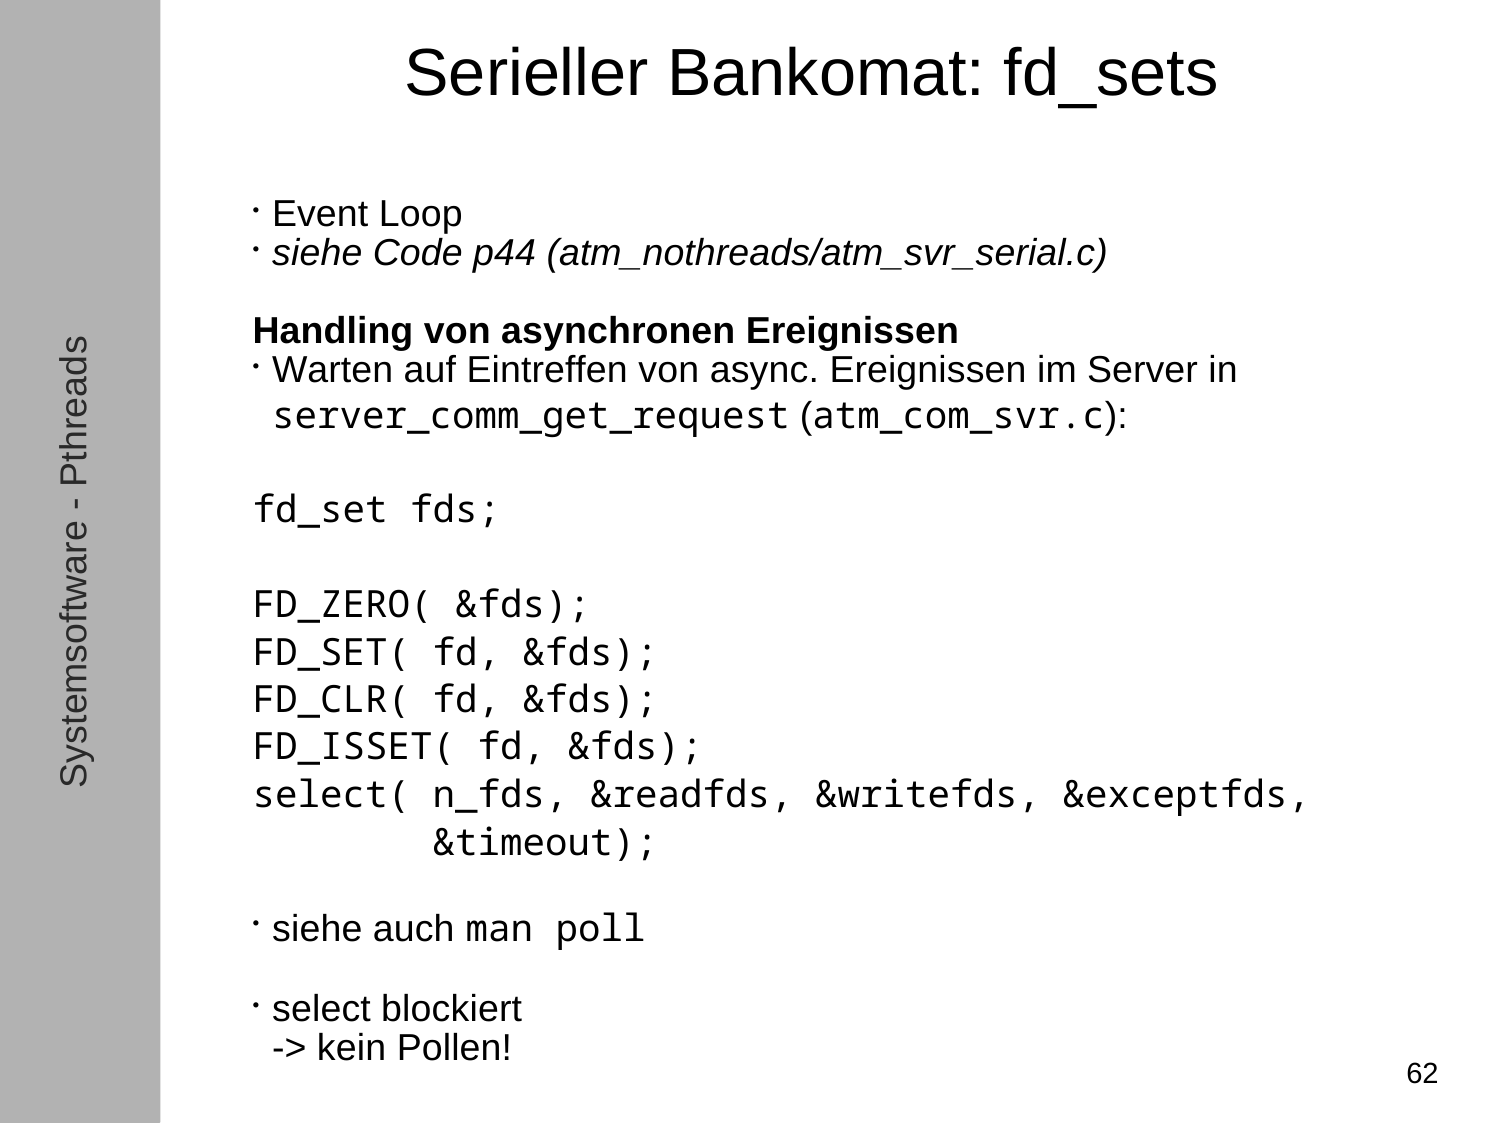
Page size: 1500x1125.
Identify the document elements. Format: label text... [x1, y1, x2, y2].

text_box <number> [1406, 1057, 1500, 1106]
text_box Systemsoftware - Pthreads [47, 1, 121, 1124]
text_box [0, 0, 160, 1123]
text_box Serieller Bankomat: fd_sets [338, 27, 1287, 123]
text_box Event Loop siehe Code p44 (atm_nothreads/atm_svr_serial.c) Handling von asynchronen Ereignissen Warten auf Eintreffen von async. Ereignissen im Server in server_comm_get_request (atm_com_svr.c): fd_set fds; FD_ZERO( &fds); FD_SET( fd, &fds); FD_CLR( fd, &fds); FD_ISSET( fd, &fds); select( n_fds, &readfds, &writefds, &exceptfds, &timeout); siehe auch man poll select blockiert -> kein Pollen! [237, 187, 1448, 1091]
